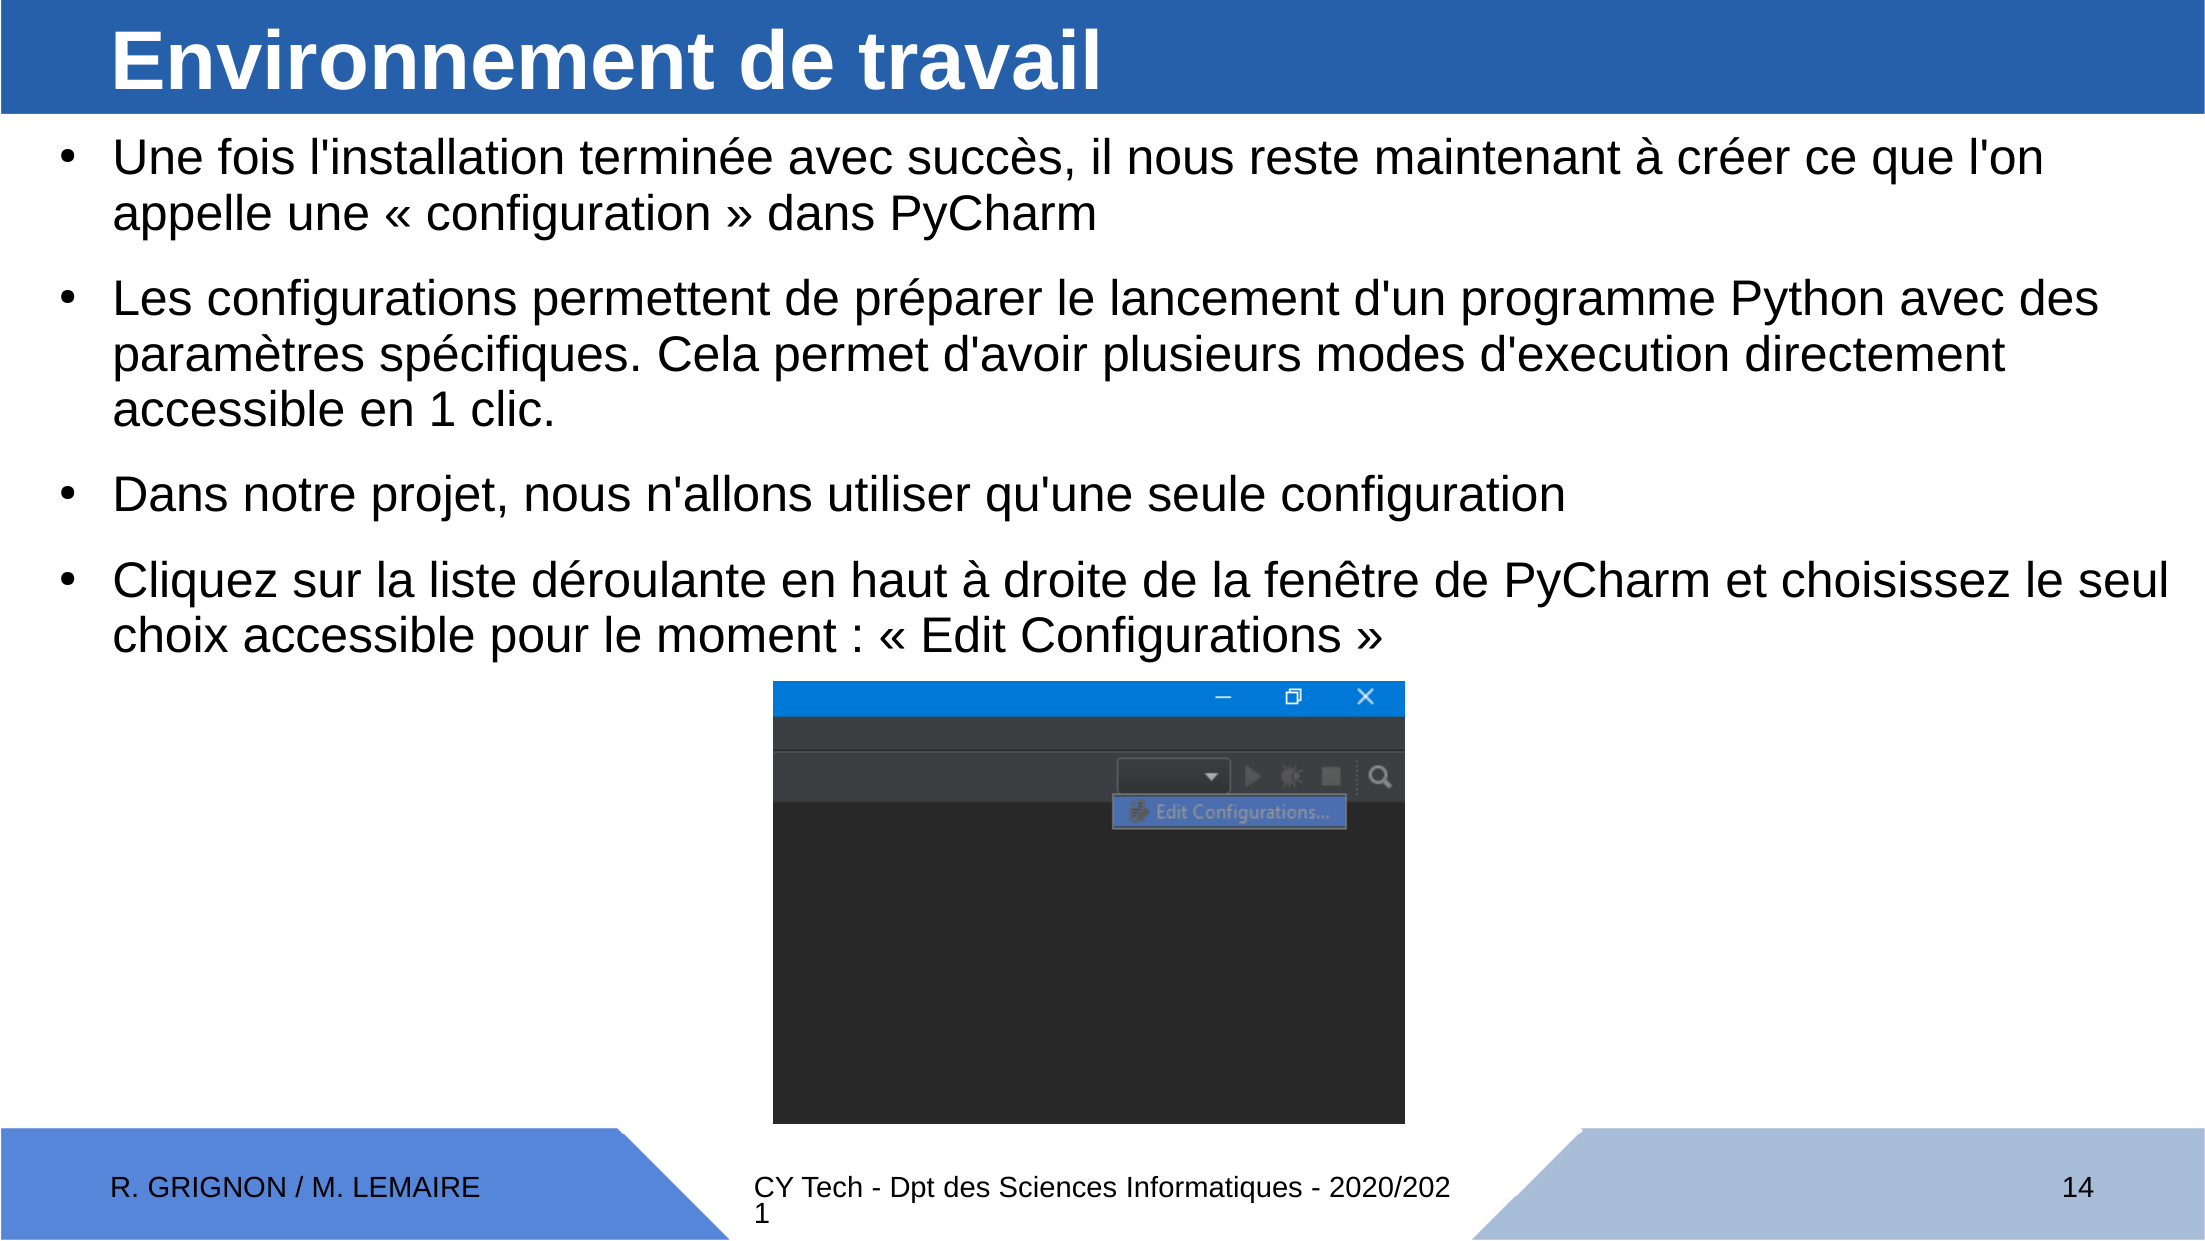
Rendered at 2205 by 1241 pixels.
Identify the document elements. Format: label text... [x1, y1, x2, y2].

title Environnement de travail [110, 49, 2095, 199]
list Une fois l'installation terminée avec succès, il nous reste maintenant à créer ce que l'on appelle une « configuration » dans PyCharm Les configurations permettent de préparer le lancement d'un programme Python avec des paramètres spécifiques. Cela permet d'avoir plusieurs modes d'execution directement accessible en 1 clic. Dans notre projet, nous n'allons utiliser qu'une seule configuration Cliquez sur la liste déroulante en haut à droite de la fenêtre de PyCharm et choisissez le seul choix accessible pour le moment : « Edit Configurations » [41, 199, 2191, 1069]
picture [0, 0, 2205, 1241]
